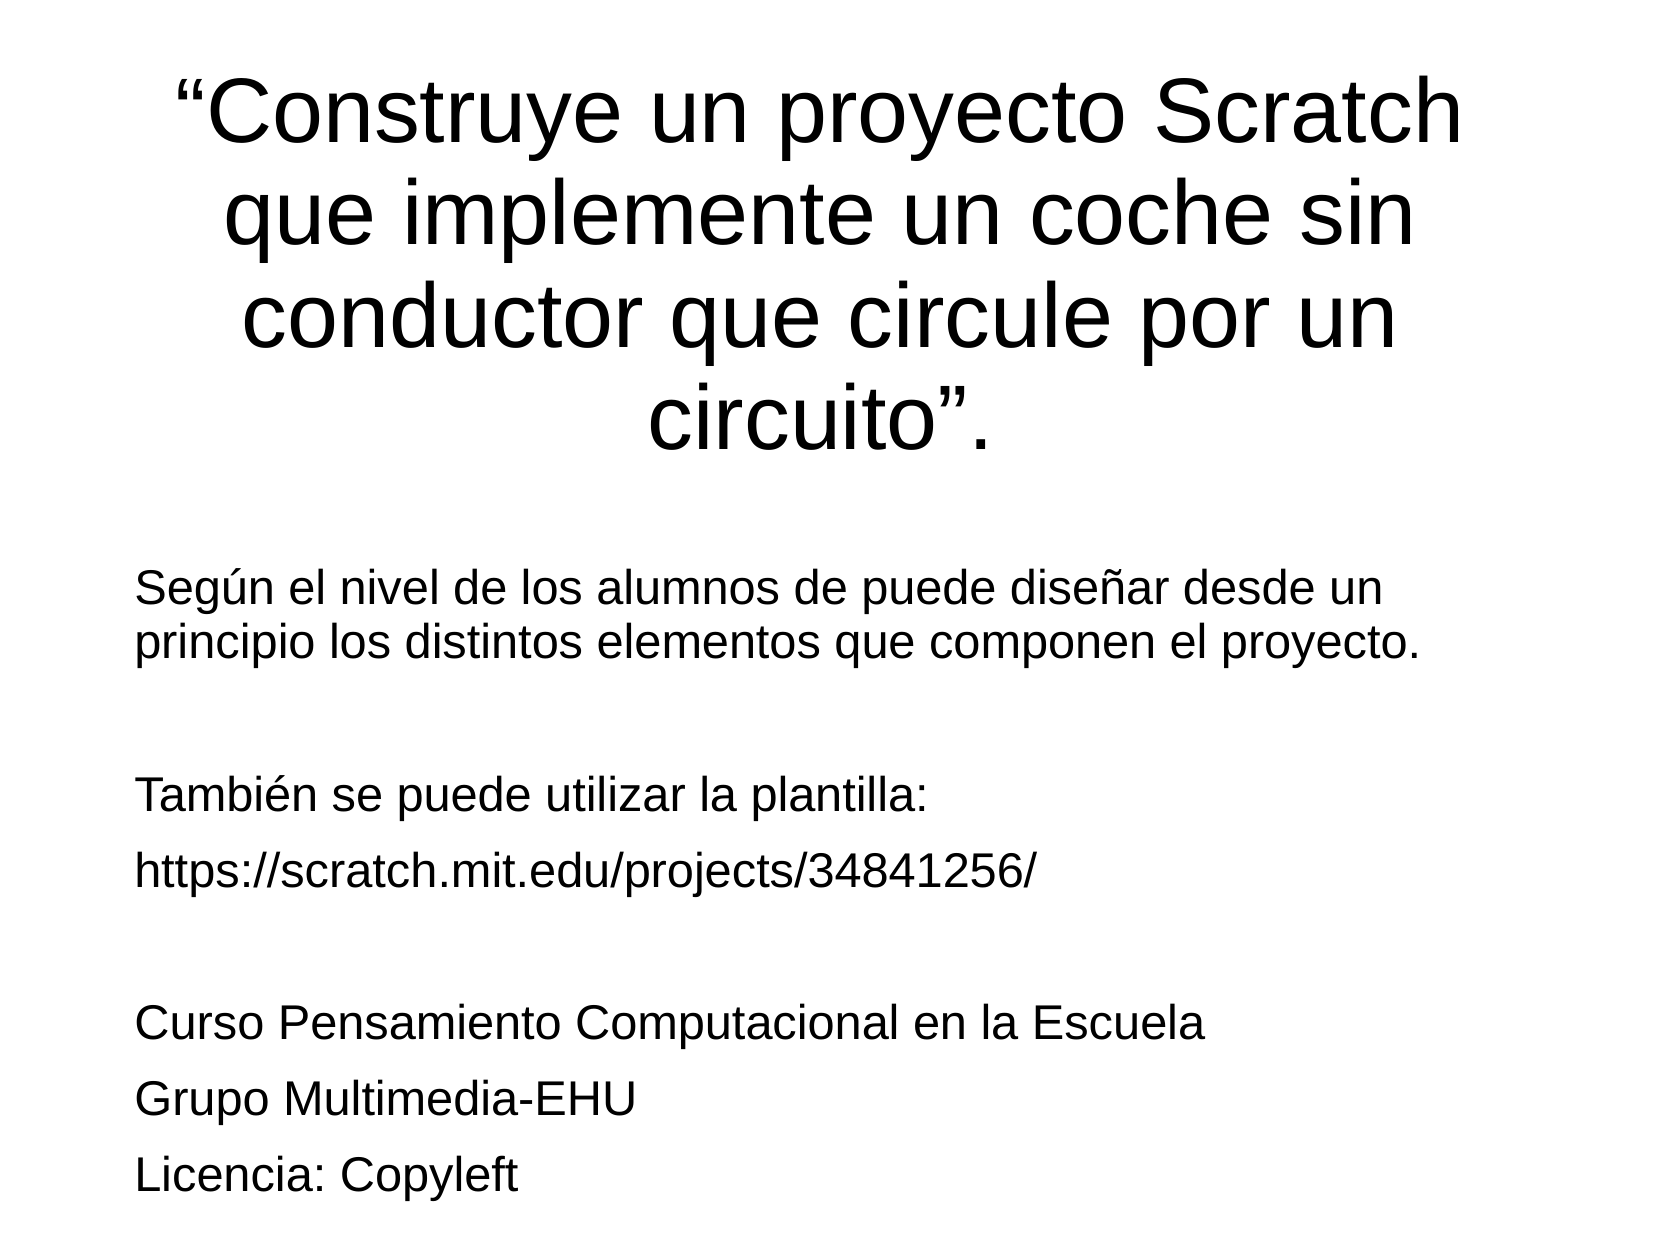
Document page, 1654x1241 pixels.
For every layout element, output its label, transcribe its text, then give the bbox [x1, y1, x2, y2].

title “Construye un proyecto Scratch que implemente un coche sin conductor que circule por un circuito”. [59, 59, 1548, 470]
list Según el nivel de los alumnos de puede diseñar desde un principio los distintos elementos que componen el proyecto. También se puede utilizar la plantilla: https://scratch.mit.edu/projects/34841256/ Curso Pensamiento Computacional en la Escuela Grupo Multimedia-EHU Licencia: Copyleft [82, 484, 1571, 1204]
